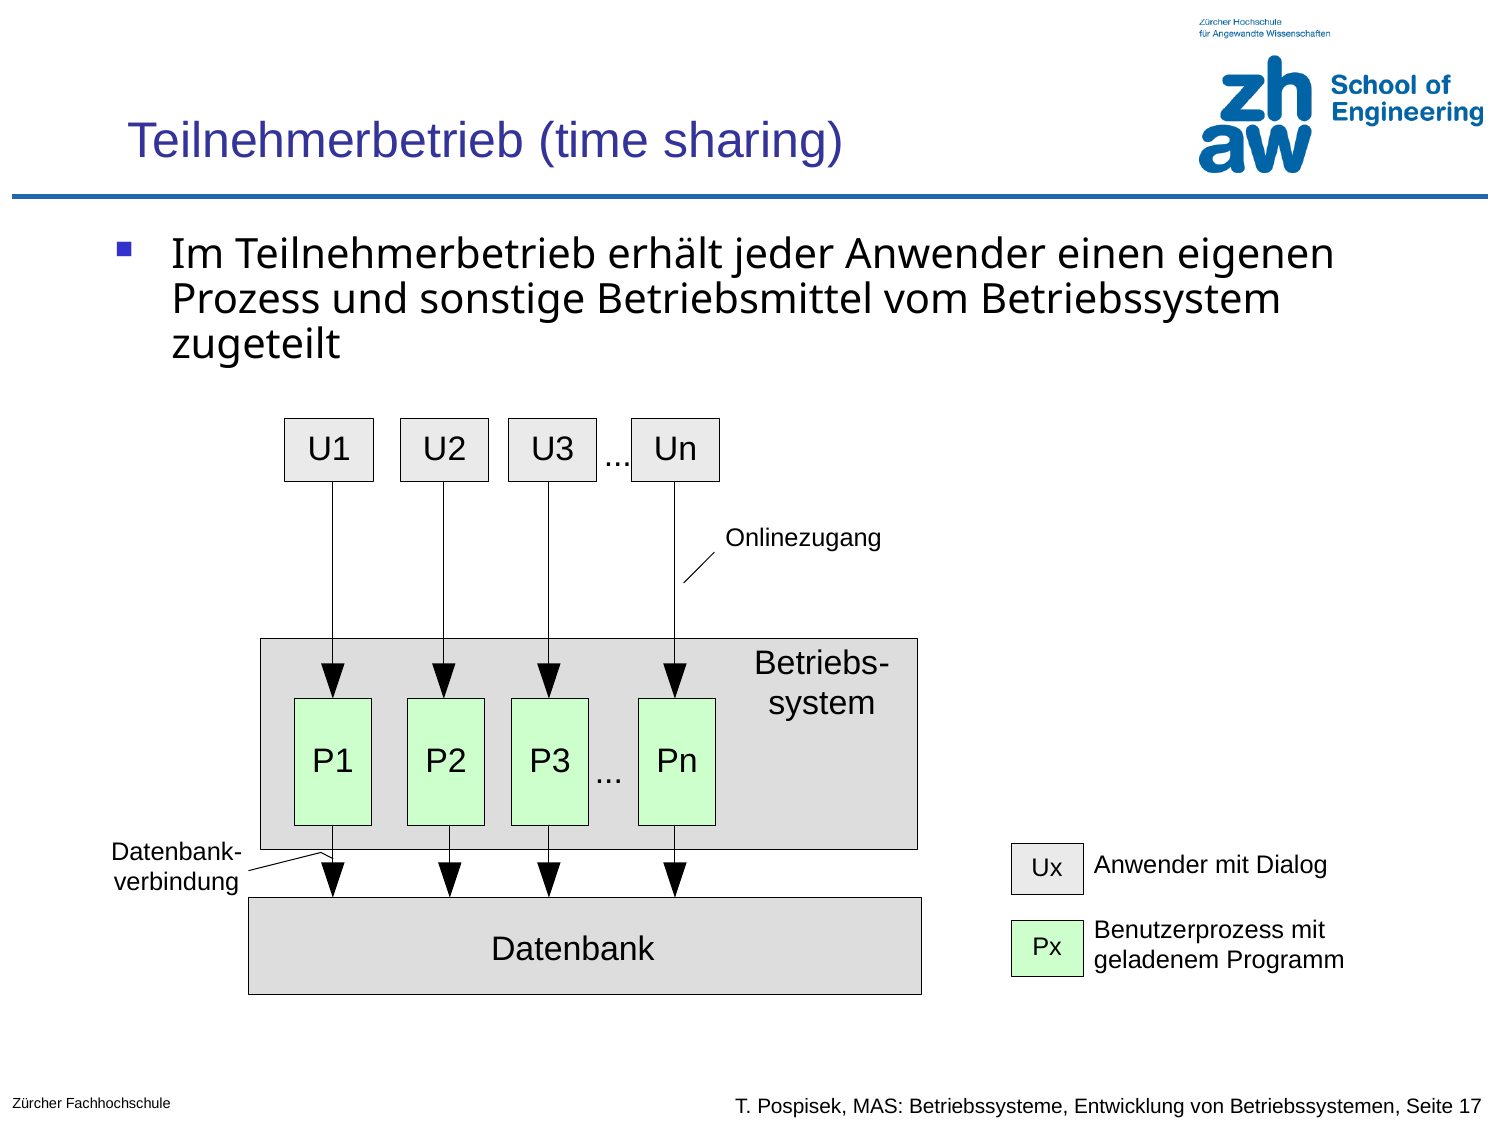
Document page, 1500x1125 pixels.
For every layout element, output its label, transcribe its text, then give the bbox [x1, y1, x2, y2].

picture [1199, 19, 1483, 173]
title Teilnehmerbetrieb (time sharing) [112, 50, 1391, 175]
list Im Teilnehmerbetrieb erhält jeder Anwender einen eigenen Prozess und sonstige Betriebsmittel vom Betriebssystem zugeteilt [99, 224, 1375, 338]
picture [72, 412, 1373, 1000]
